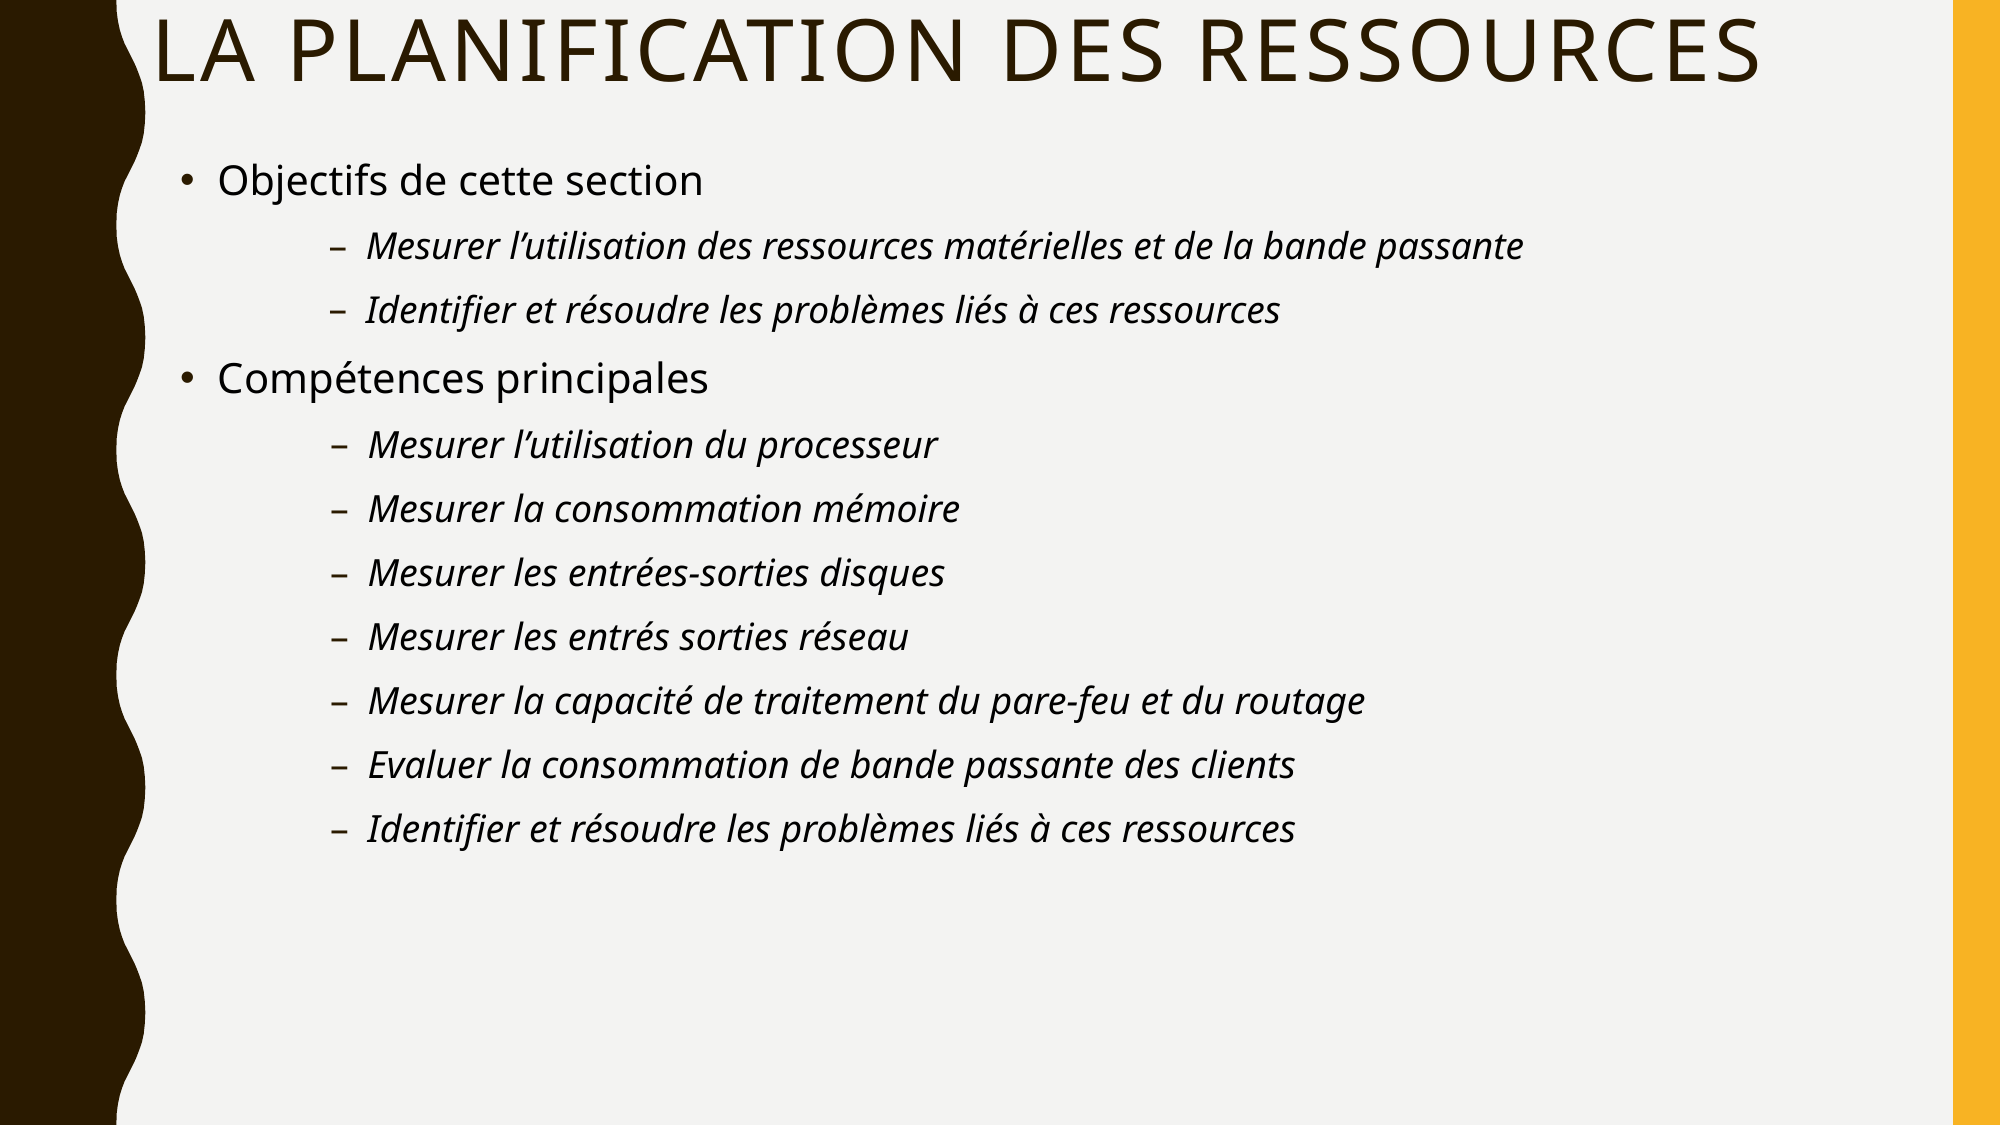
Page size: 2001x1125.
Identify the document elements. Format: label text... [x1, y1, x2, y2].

title La planification des ressources [136, 0, 1807, 131]
text_box Compétences principales Mesurer l’utilisation du processeur Mesurer la consommation mémoire Mesurer les entrées-sorties disques Mesurer les entrés sorties réseau Mesurer la capacité de traitement du pare-feu et du routage Evaluer la consommation de bande passante des clients Identifier et résoudre les problèmes liés à ces ressources [165, 339, 1835, 891]
list Objectifs de cette section Mesurer l’utilisation des ressources matérielles et de la bande passante Identifier et résoudre les problèmes liés à ces ressources [165, 142, 1835, 339]
